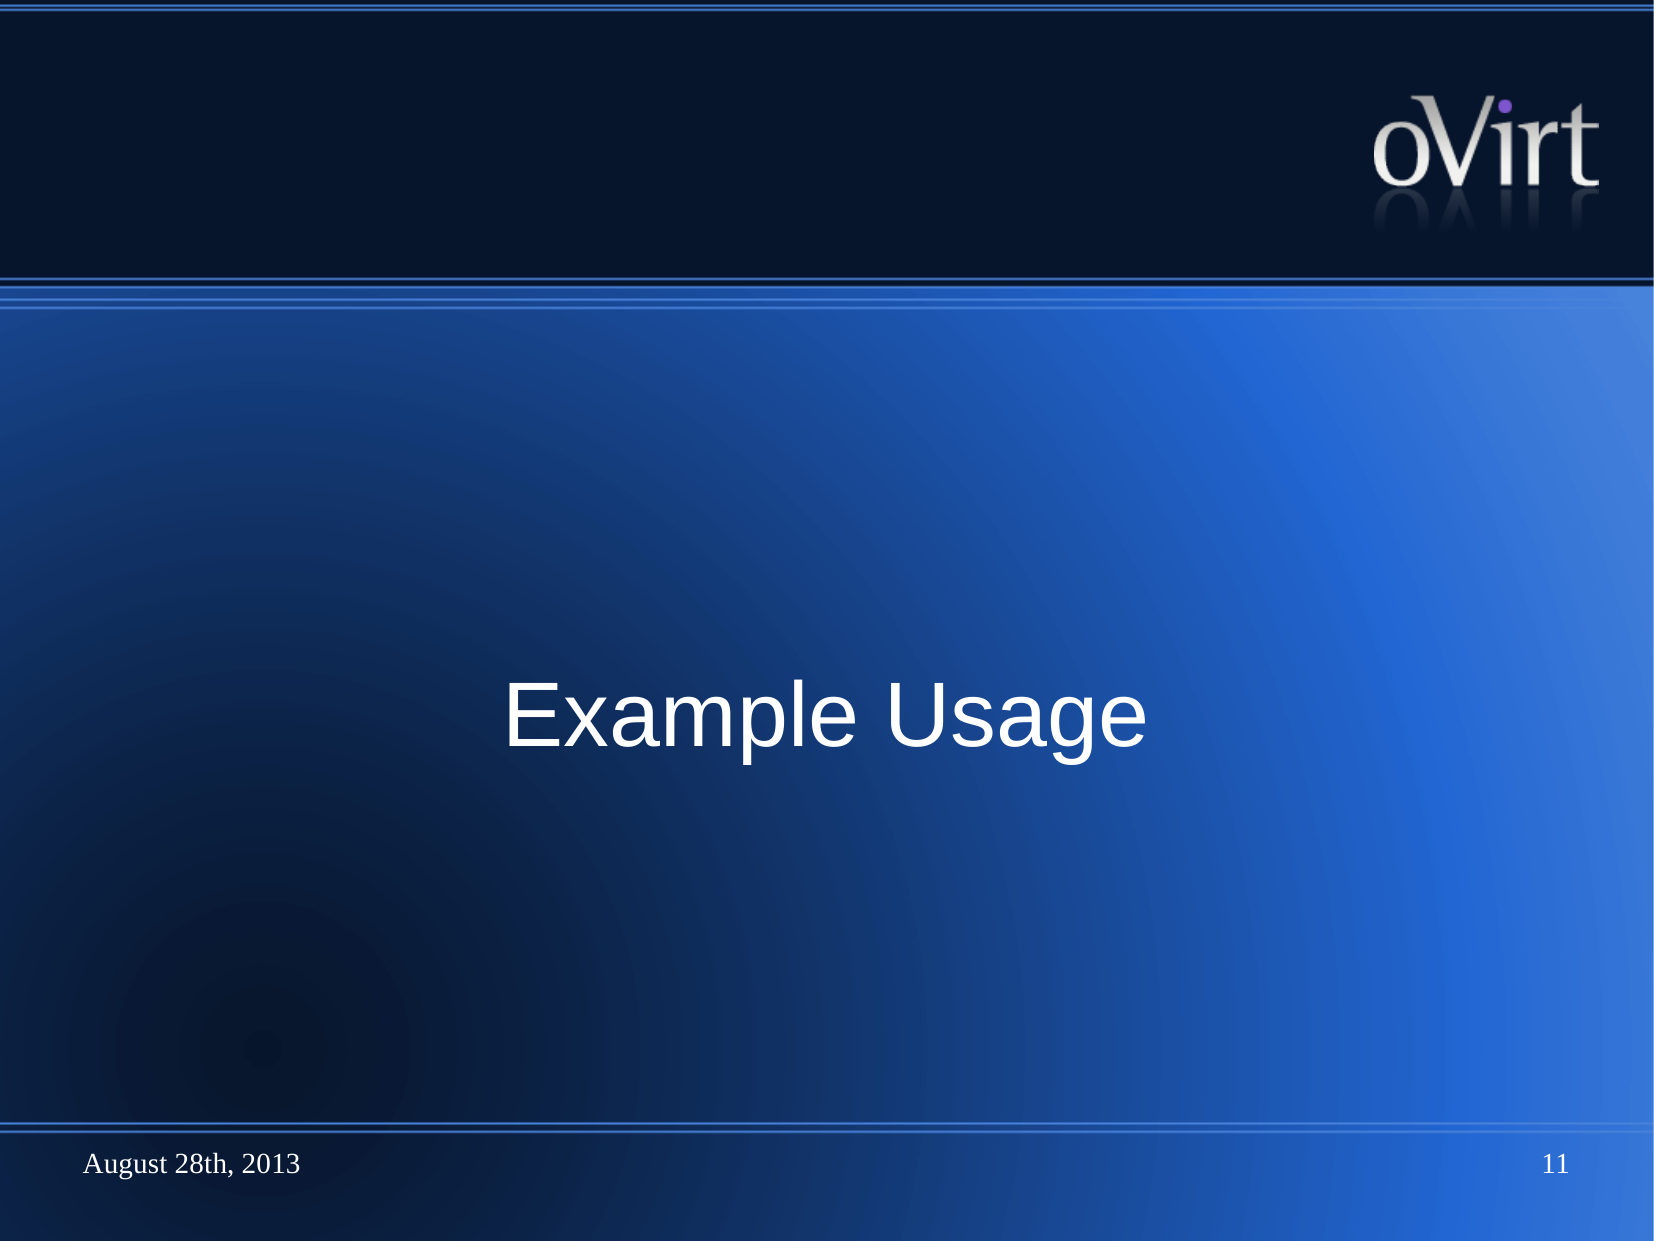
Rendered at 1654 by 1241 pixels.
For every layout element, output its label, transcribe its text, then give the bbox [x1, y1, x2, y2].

subtitle Example Usage [82, 355, 1571, 1075]
picture [0, 0, 1654, 1241]
